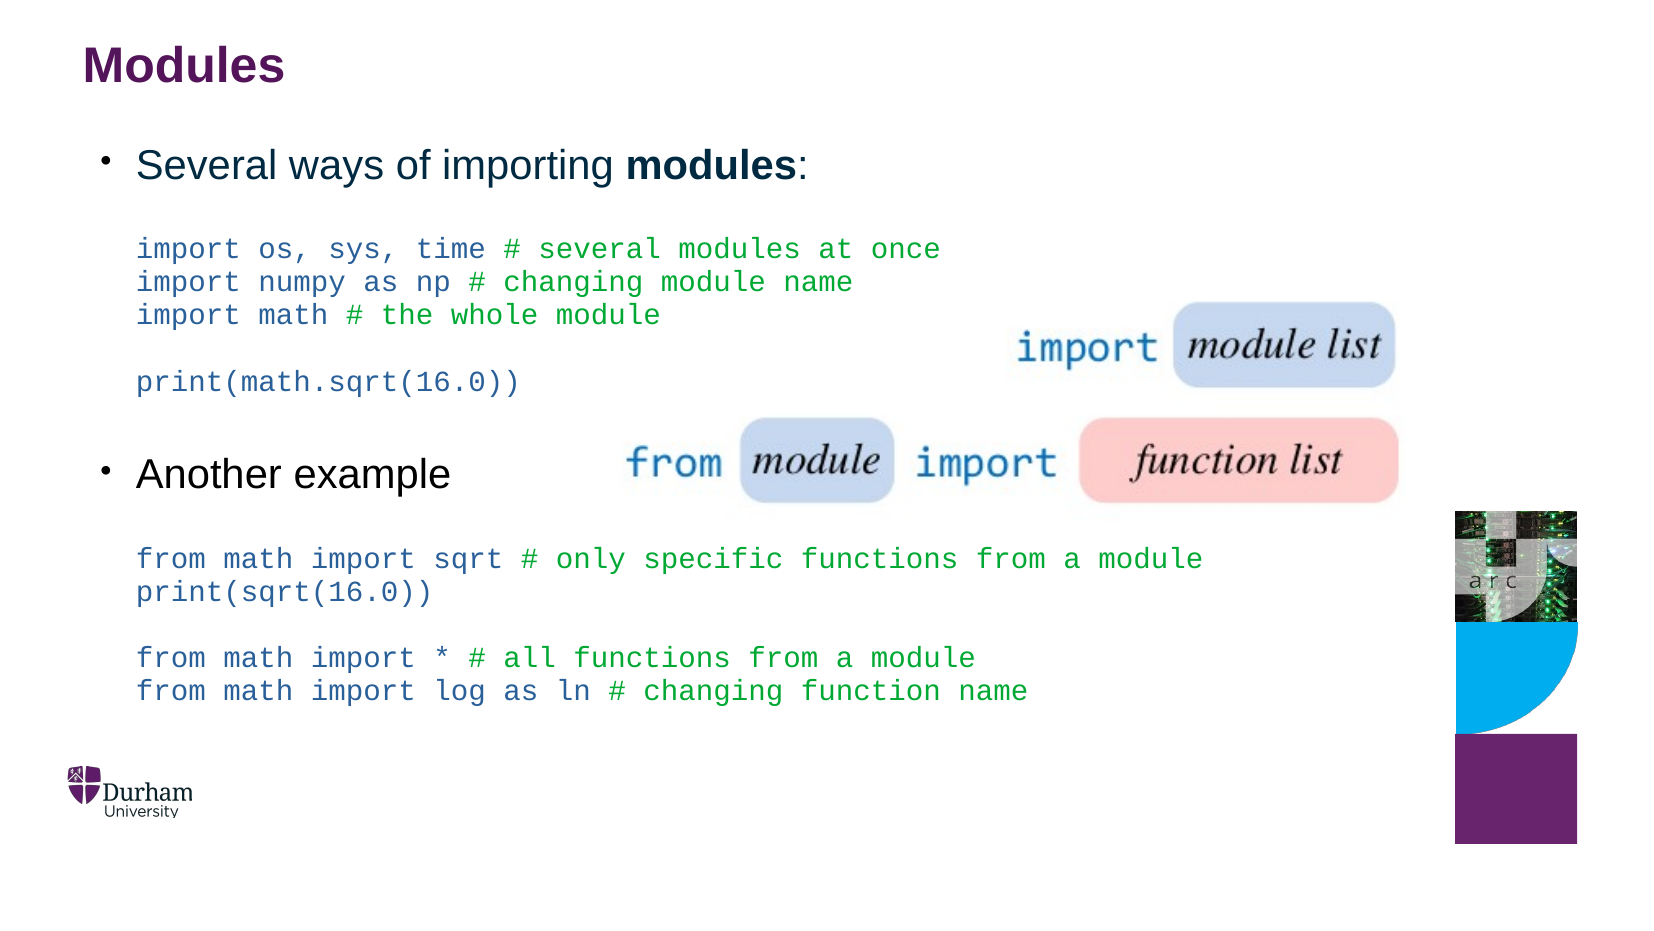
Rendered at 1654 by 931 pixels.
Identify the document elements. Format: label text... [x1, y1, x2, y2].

picture [67, 766, 192, 818]
picture [1571, 637, 1578, 733]
picture [596, 276, 1441, 526]
list Several ways of importing modules: import os, sys, time # several modules at once import numpy as np # changing module name import math # the whole module print(math.sqrt(16.0)) Another example from math import sqrt # only specific functions from a module print(sqrt(16.0)) from math import * # all functions from a module from math import log as ln # changing function name [82, 141, 1571, 745]
title Modules [82, 37, 1571, 93]
picture [1571, 511, 1577, 621]
